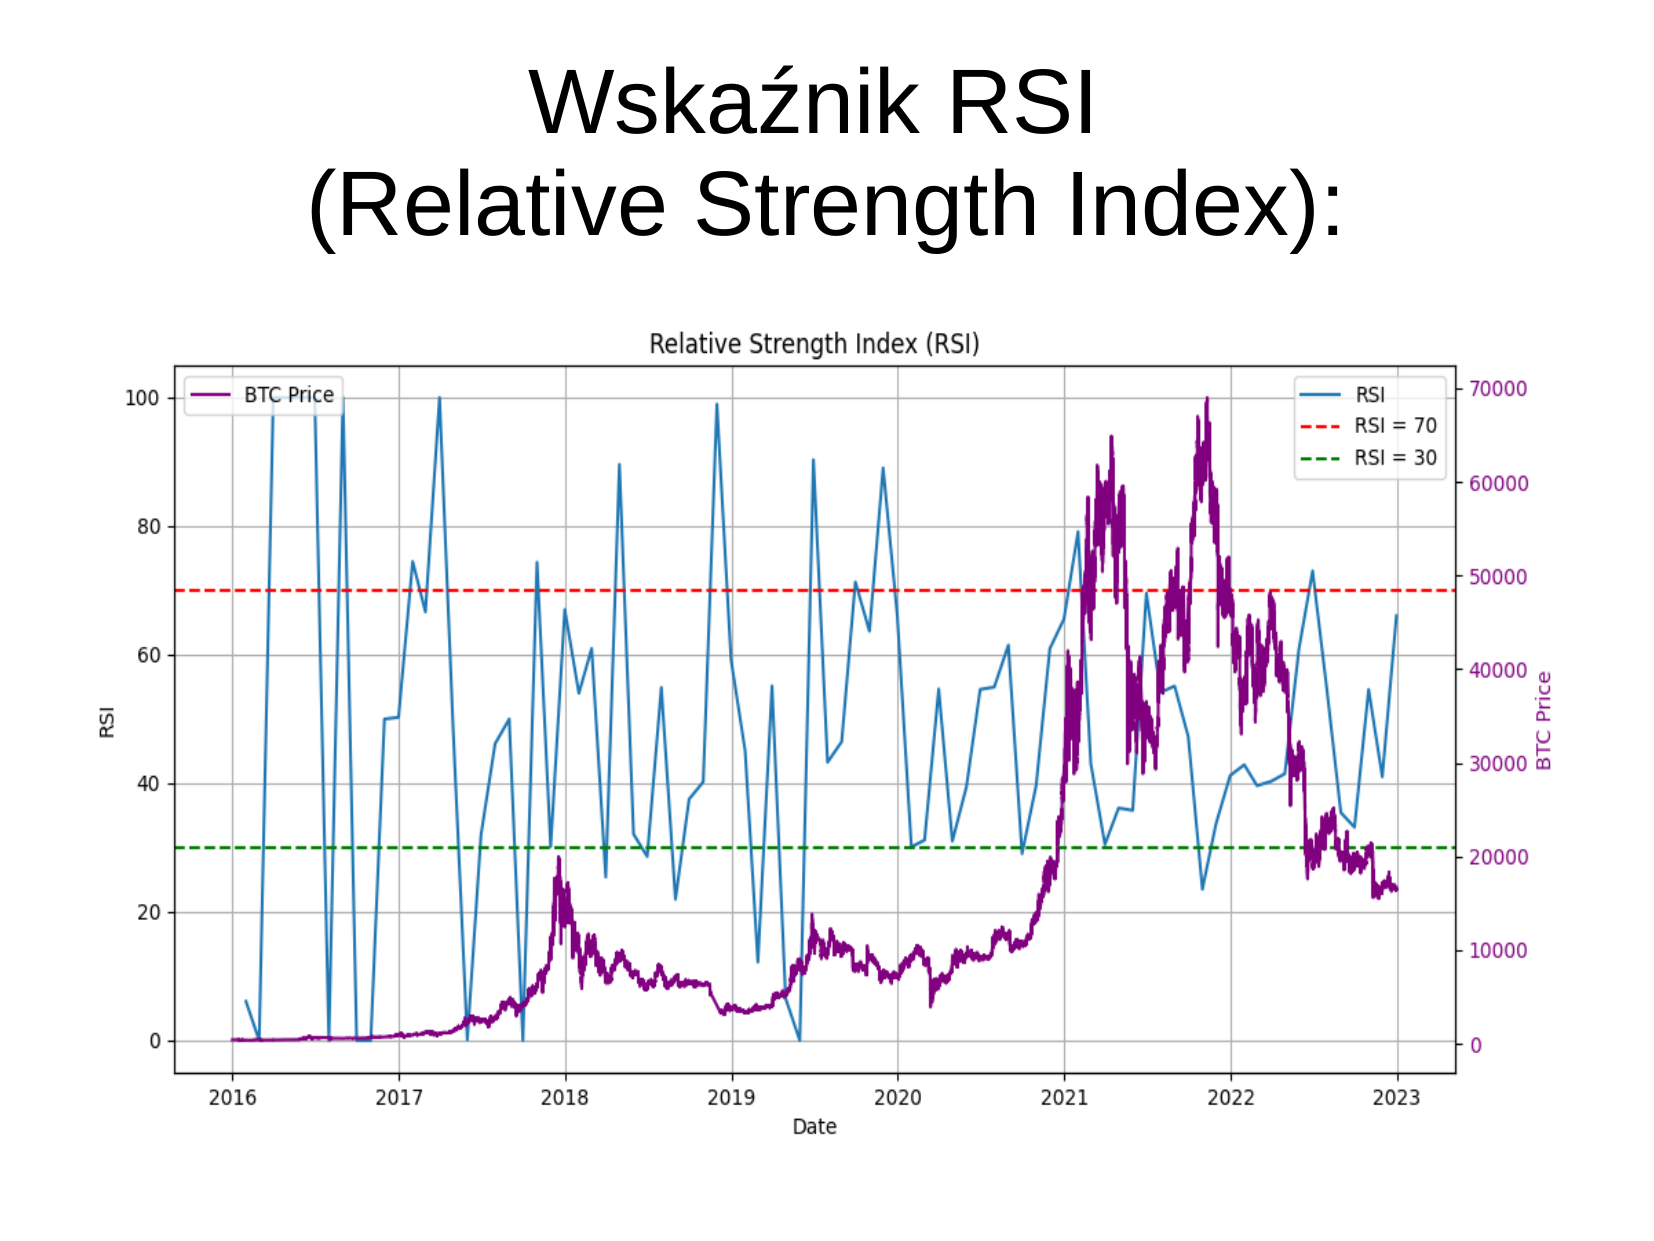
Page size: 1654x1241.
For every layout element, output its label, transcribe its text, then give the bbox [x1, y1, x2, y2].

title Wskaźnik RSI (Relative Strength Index): [82, 49, 1571, 257]
picture [82, 283, 1571, 1174]
